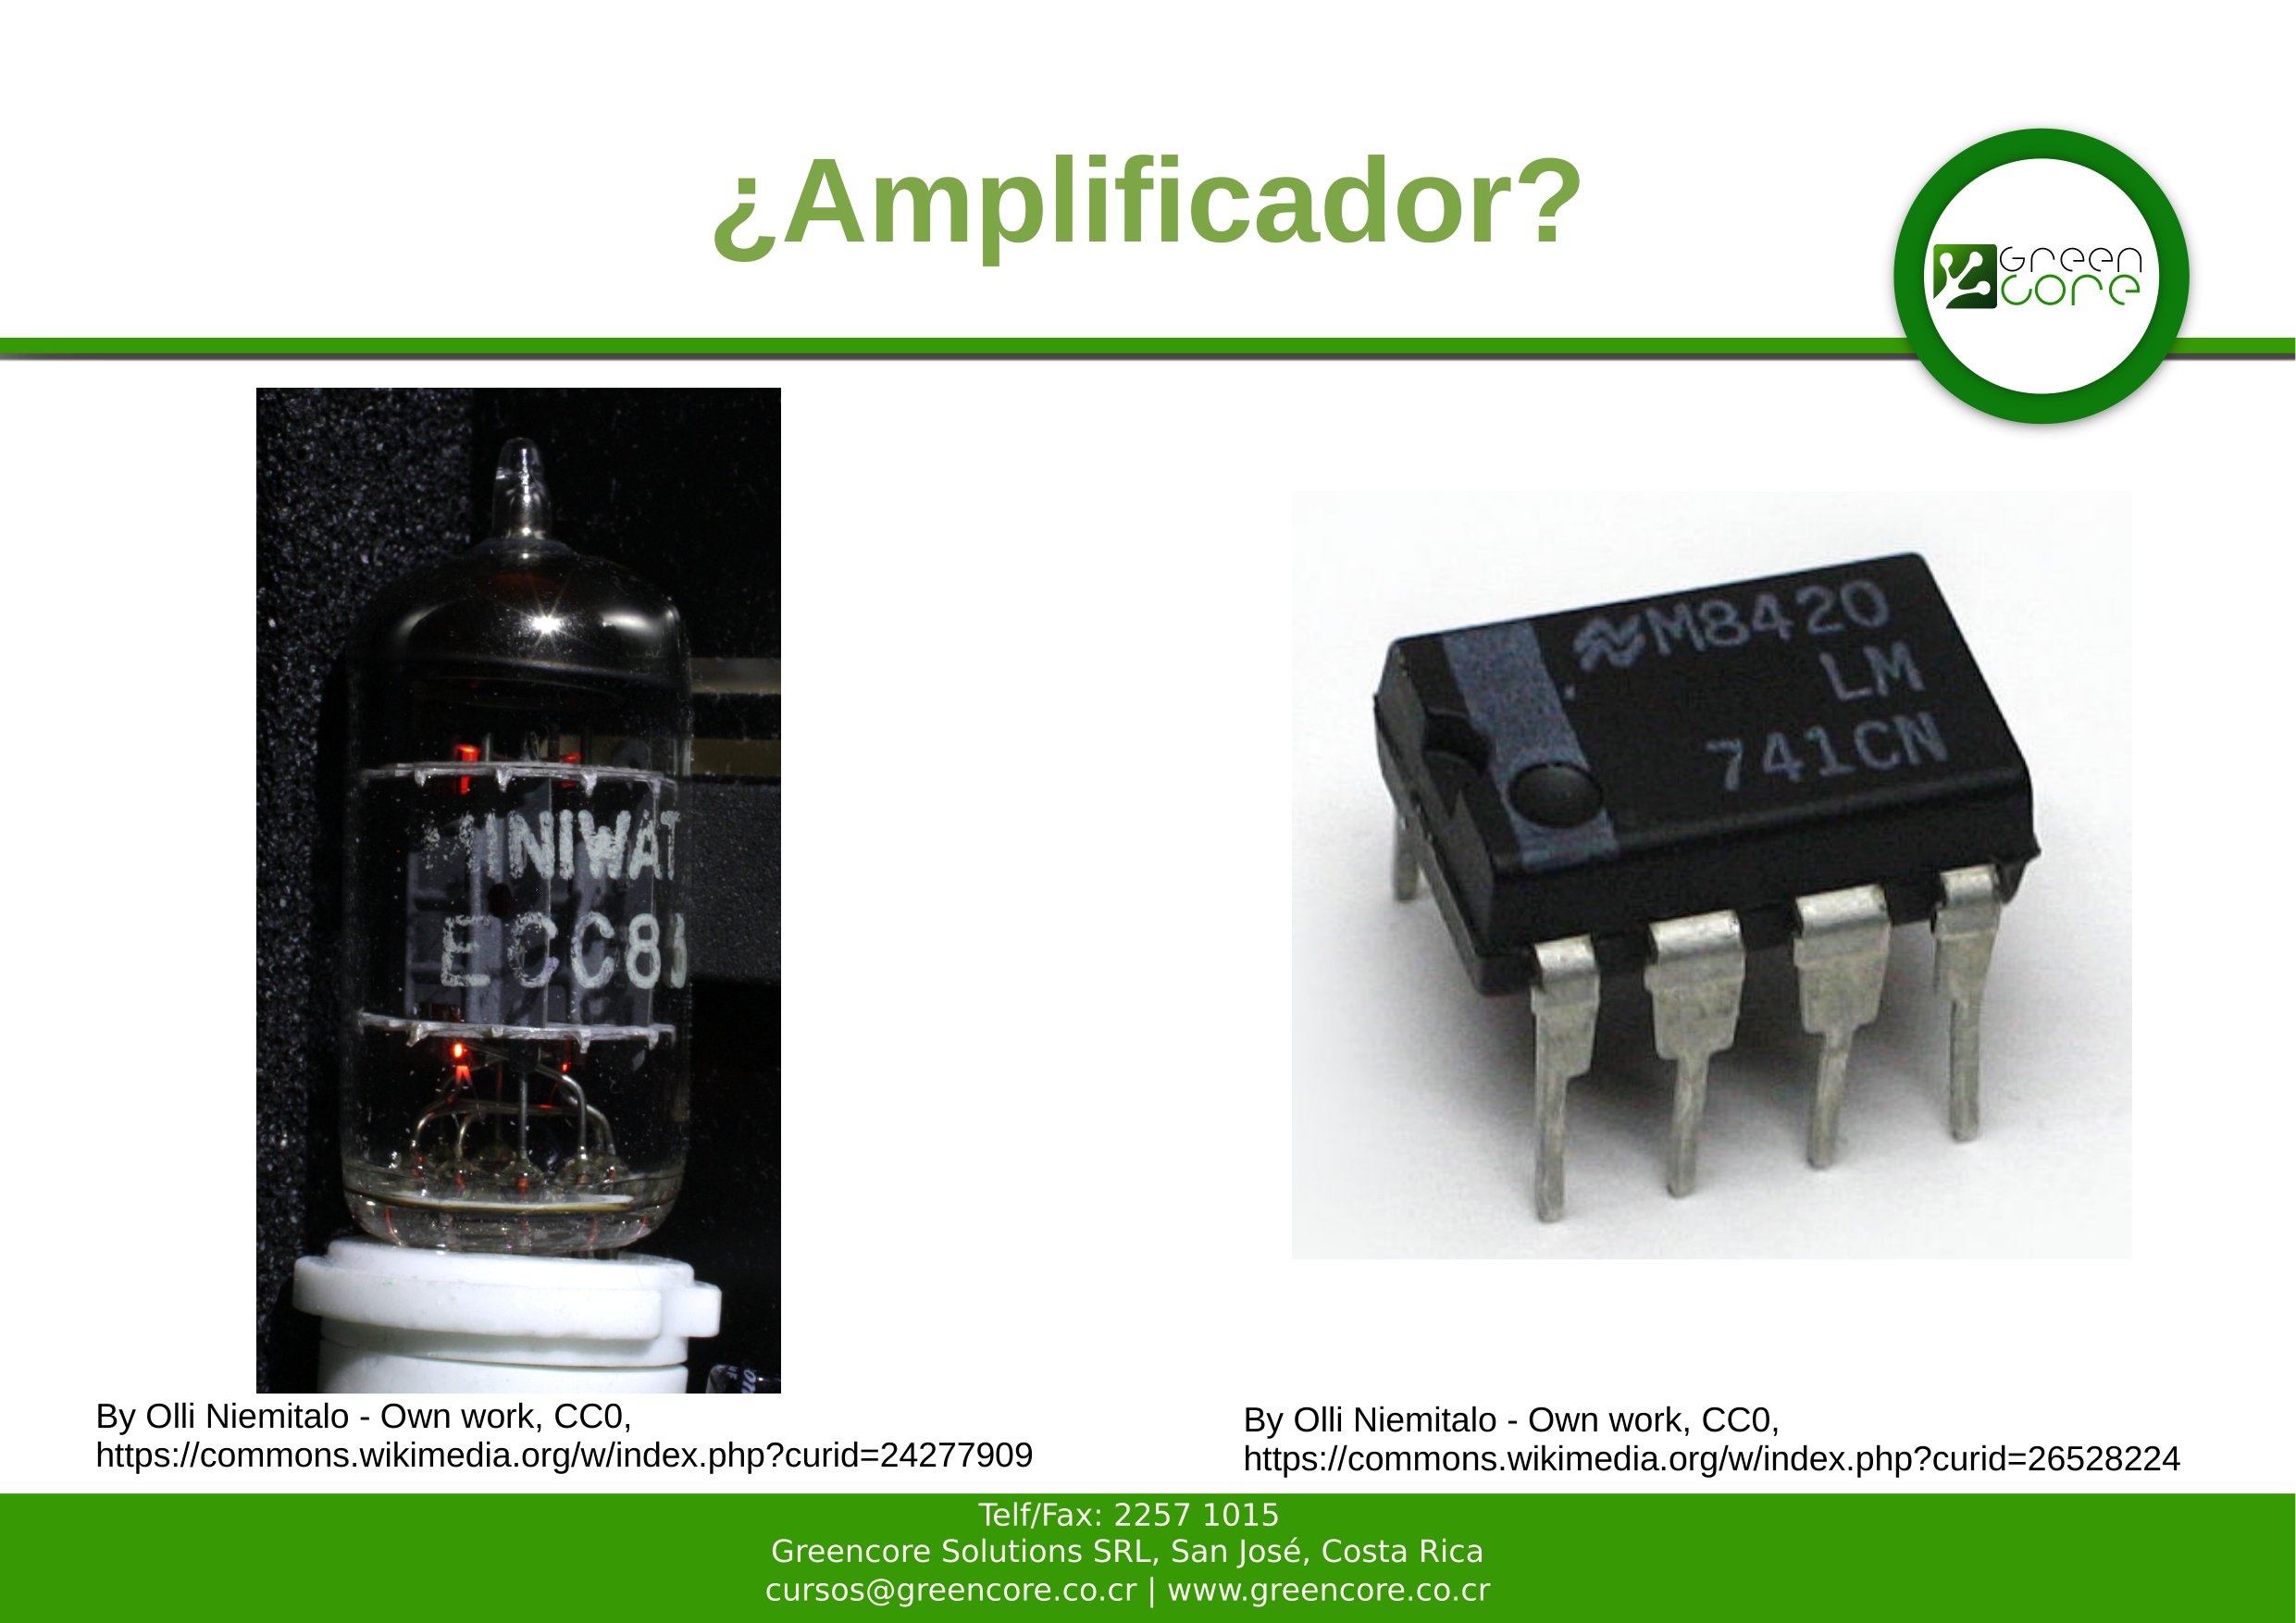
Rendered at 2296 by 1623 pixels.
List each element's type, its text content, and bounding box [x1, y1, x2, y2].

text_box By Olli Niemitalo - Own work, CC0, https://commons.wikimedia.org/w/index.php?curid=26528224 [1229, 1393, 2268, 1513]
text_box By Olli Niemitalo - Own work, CC0, https://commons.wikimedia.org/w/index.php?curid=24277909 [81, 1389, 1148, 1481]
picture [0, 0, 2296, 1623]
title ¿Amplificador? [115, 64, 2181, 336]
